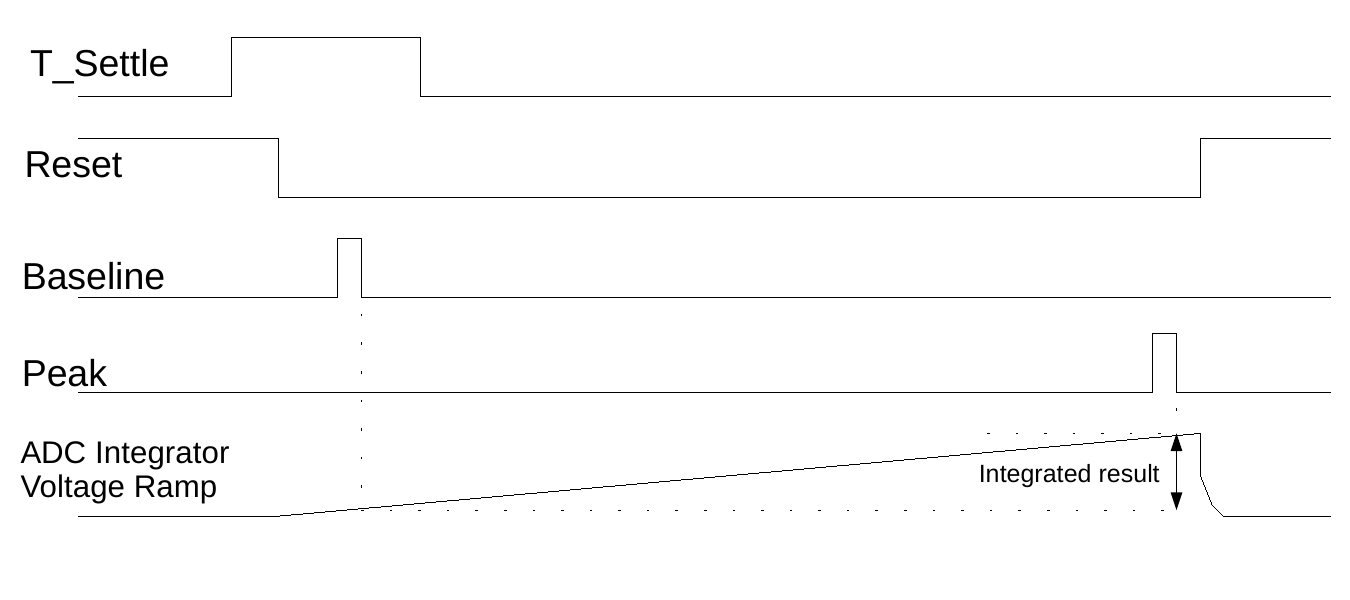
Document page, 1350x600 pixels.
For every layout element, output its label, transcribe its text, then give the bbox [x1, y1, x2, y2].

text_box Baseline [7, 248, 181, 325]
text_box Peak [7, 344, 123, 422]
text_box Reset [9, 135, 138, 213]
text_box Integrated result [963, 452, 1176, 591]
text_box T_Settle [15, 35, 185, 113]
text_box ADC Integrator Voltage Ramp [5, 427, 270, 596]
